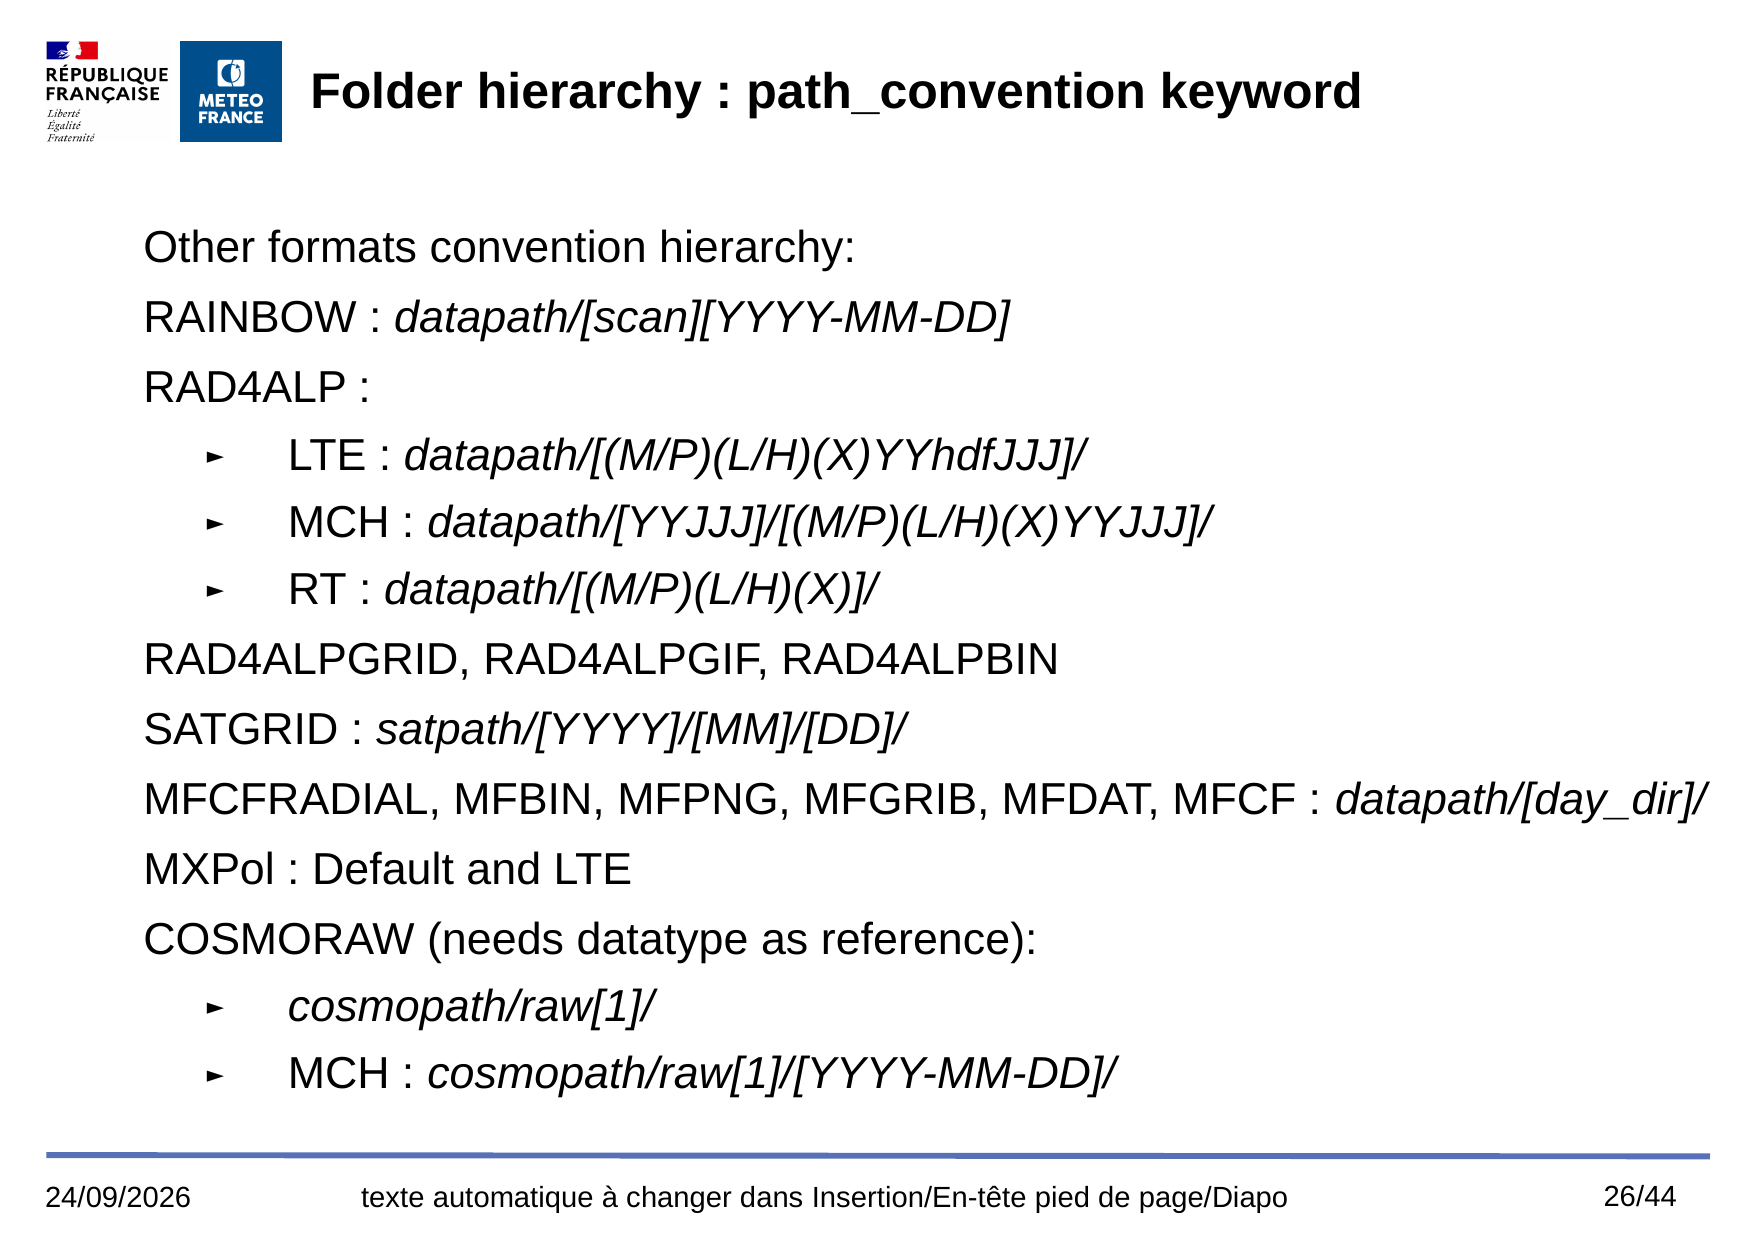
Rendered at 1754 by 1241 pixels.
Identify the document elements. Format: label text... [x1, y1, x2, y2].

picture [180, 41, 282, 142]
list Other formats convention hierarchy: RAINBOW : datapath/[scan][YYYY-MM-DD] RAD4ALP : LTE : datapath/[(M/P)(L/H)(X)YYhdfJJJ]/ MCH : datapath/[YYJJJ]/[(M/P)(L/H)(X)YYJJJ]/ RT : datapath/[(M/P)(L/H)(X)]/ RAD4ALPGRID, RAD4ALPGIF, RAD4ALPBIN SATGRID : satpath/[YYYY]/[MM]/[DD]/ MFCFRADIAL, MFBIN, MFPNG, MFGRIB, MFDAT, MFCF : datapath/[day_dir]/ MXPol : Default and LTE COSMORAW (needs datatype as reference): cosmopath/raw[1]/ MCH : cosmopath/raw[1]/[YYYY-MM-DD]/ [44, 222, 1712, 1118]
title Folder hierarchy : path_convention keyword [310, 40, 1697, 142]
picture [46, 41, 172, 142]
